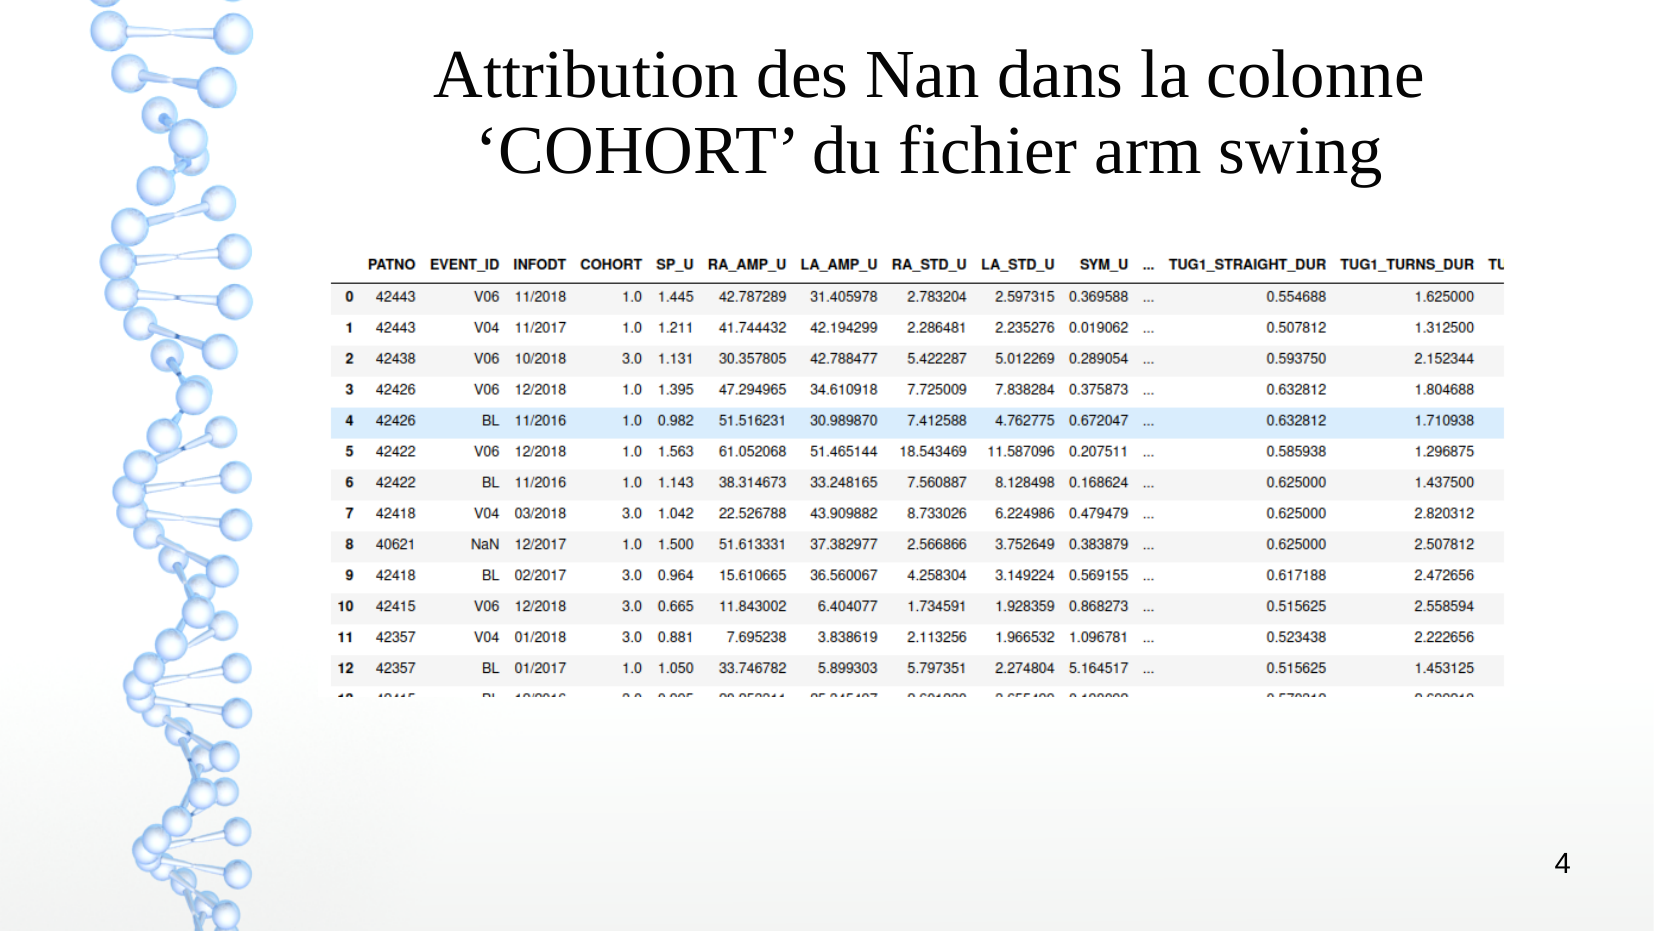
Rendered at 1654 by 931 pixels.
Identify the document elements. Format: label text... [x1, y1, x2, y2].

title Attribution des Nan dans la colonne ‘COHORT’ du fichier arm swing [265, 35, 1595, 189]
picture [0, 0, 1654, 931]
